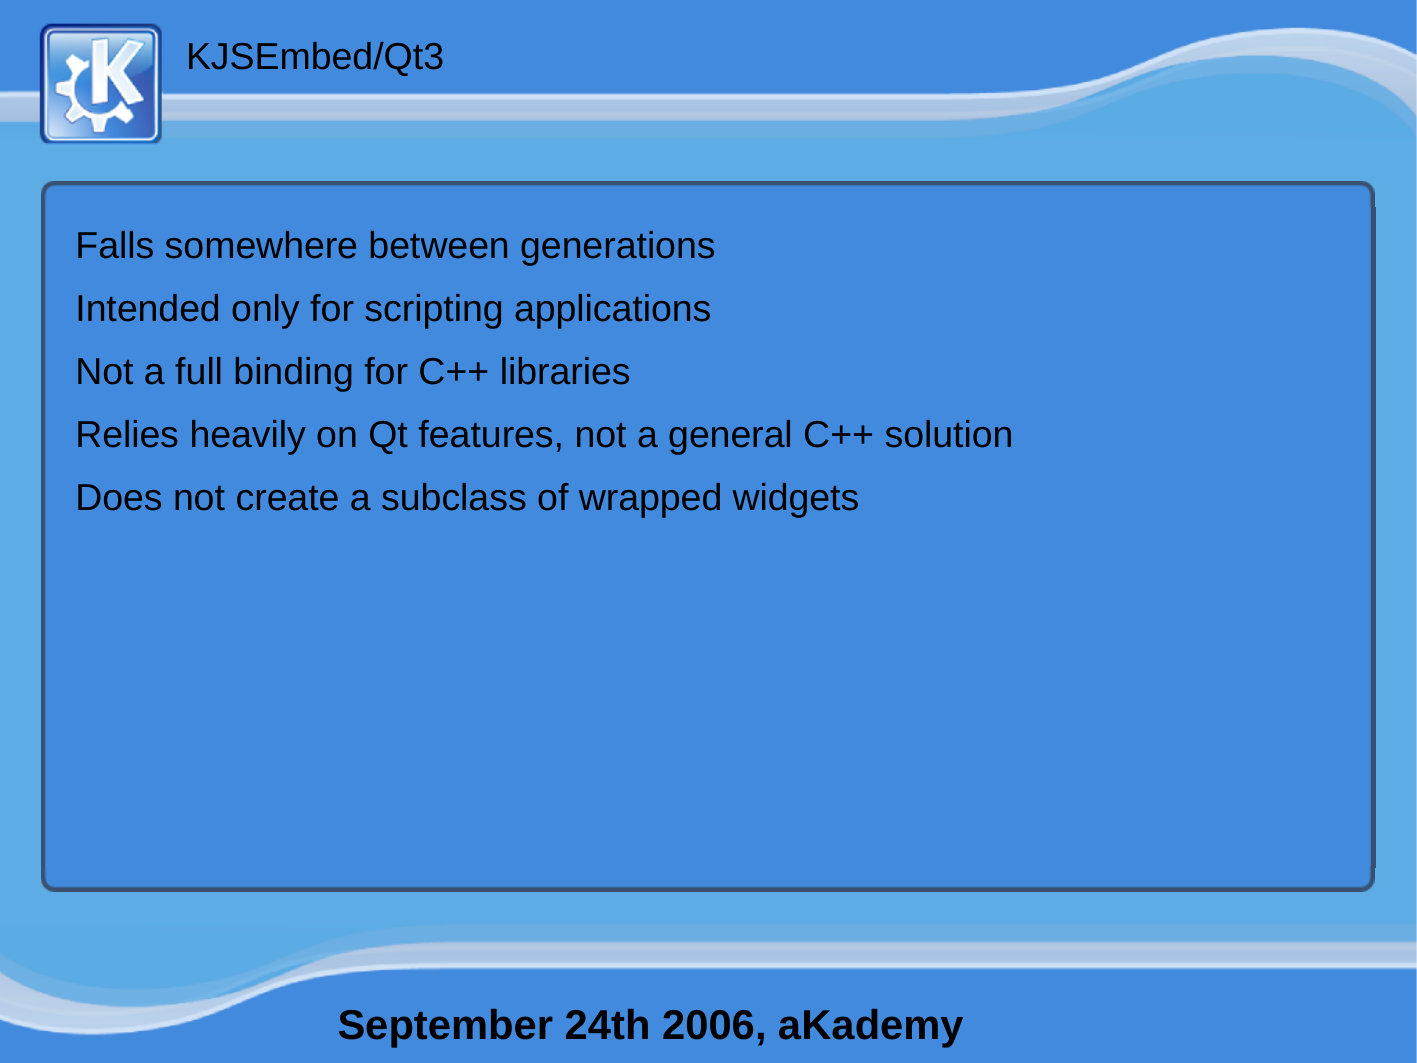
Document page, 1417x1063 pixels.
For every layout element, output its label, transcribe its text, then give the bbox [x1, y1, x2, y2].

picture [0, 0, 1417, 1063]
text_box KJSEmbed/Qt3 [171, 27, 1048, 127]
text_box Falls somewhere between generations Intended only for scripting applications Not a full binding for C++ libraries Relies heavily on Qt features, not a general C++ solution Does not create a subclass of wrapped widgets [50, 196, 1351, 548]
